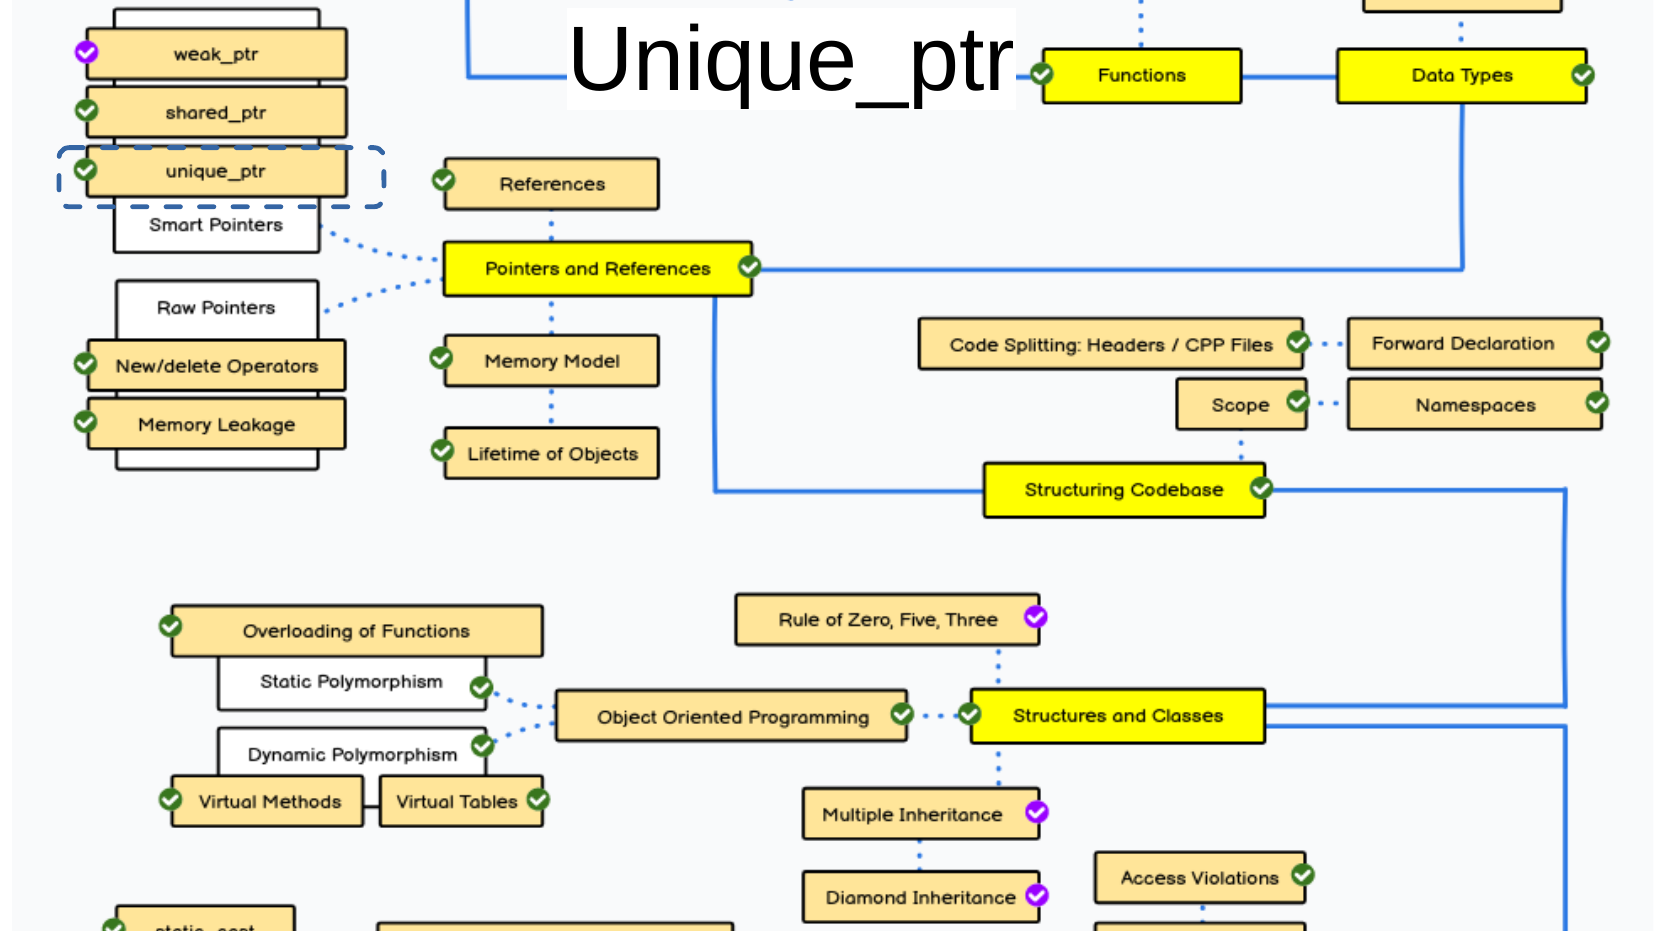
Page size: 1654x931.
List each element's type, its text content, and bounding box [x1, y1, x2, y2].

picture [12, 0, 1654, 931]
title Unique_ptr [47, 0, 1536, 119]
